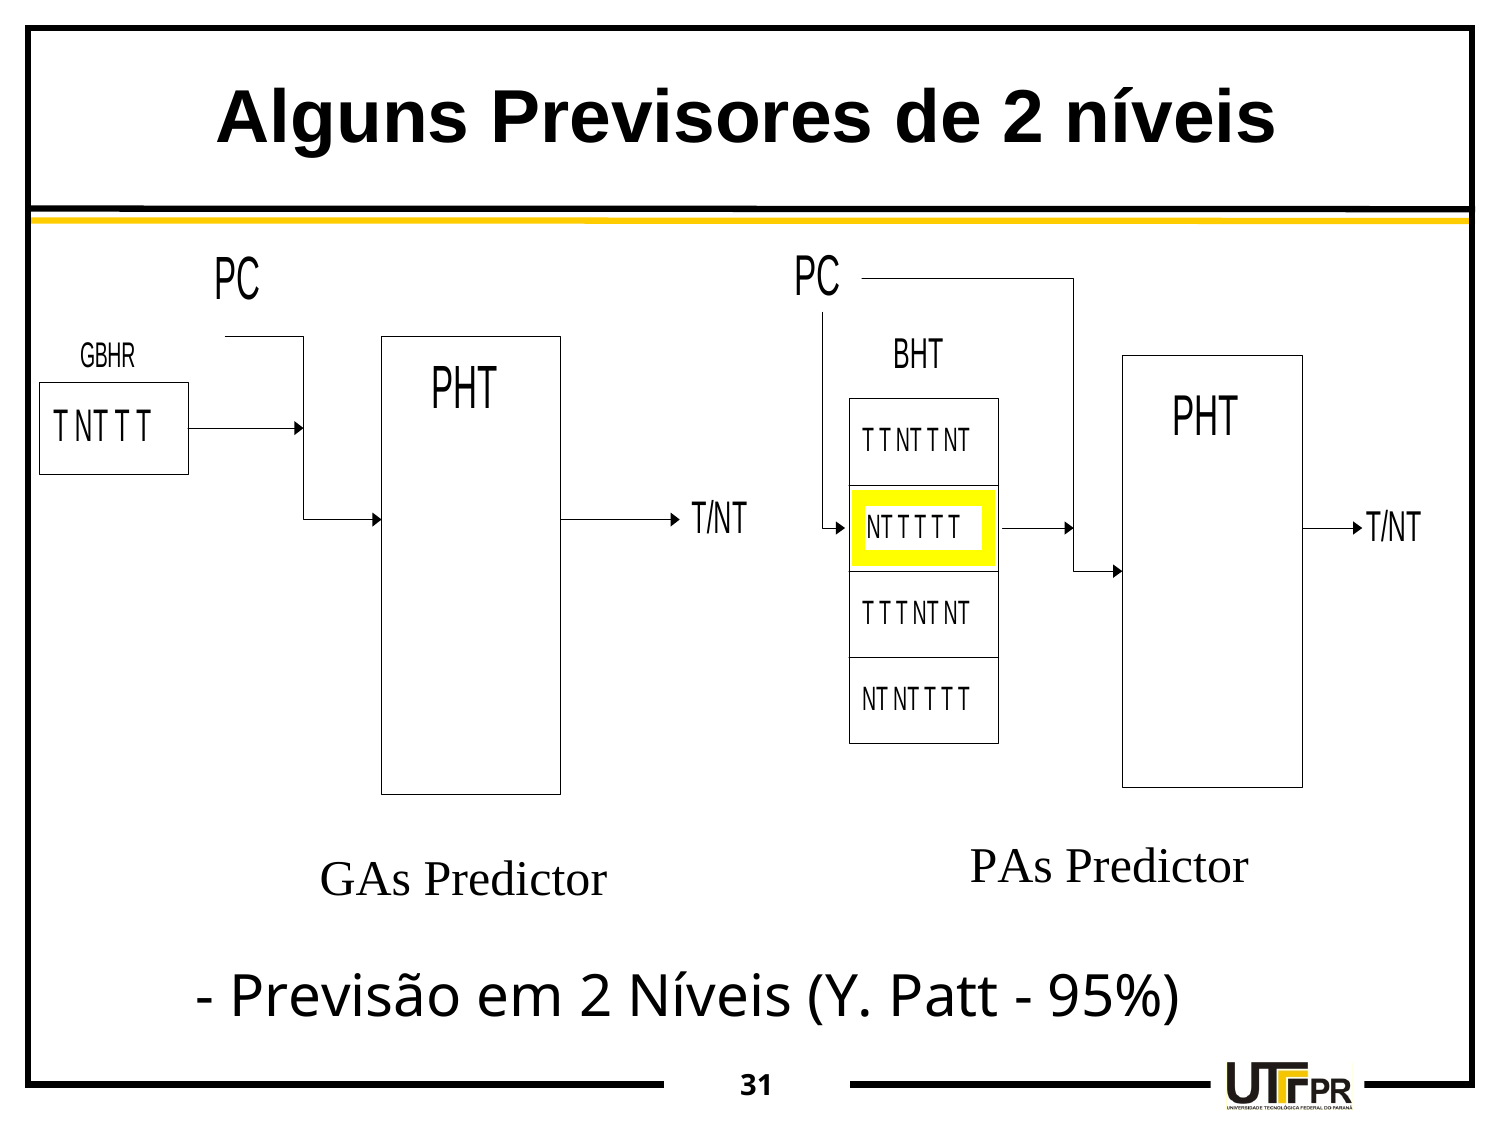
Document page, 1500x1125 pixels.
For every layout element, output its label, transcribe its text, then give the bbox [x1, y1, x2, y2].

chart [36, 237, 1471, 798]
text_box PAs Predictor [937, 824, 1265, 901]
text_box - Previsão em 2 Níveis (Y. Patt - 95%) [180, 950, 1282, 1036]
text_box GAs Predictor [287, 837, 625, 913]
title Alguns Previsores de 2 níveis [23, 35, 1471, 201]
picture [1226, 1062, 1353, 1110]
